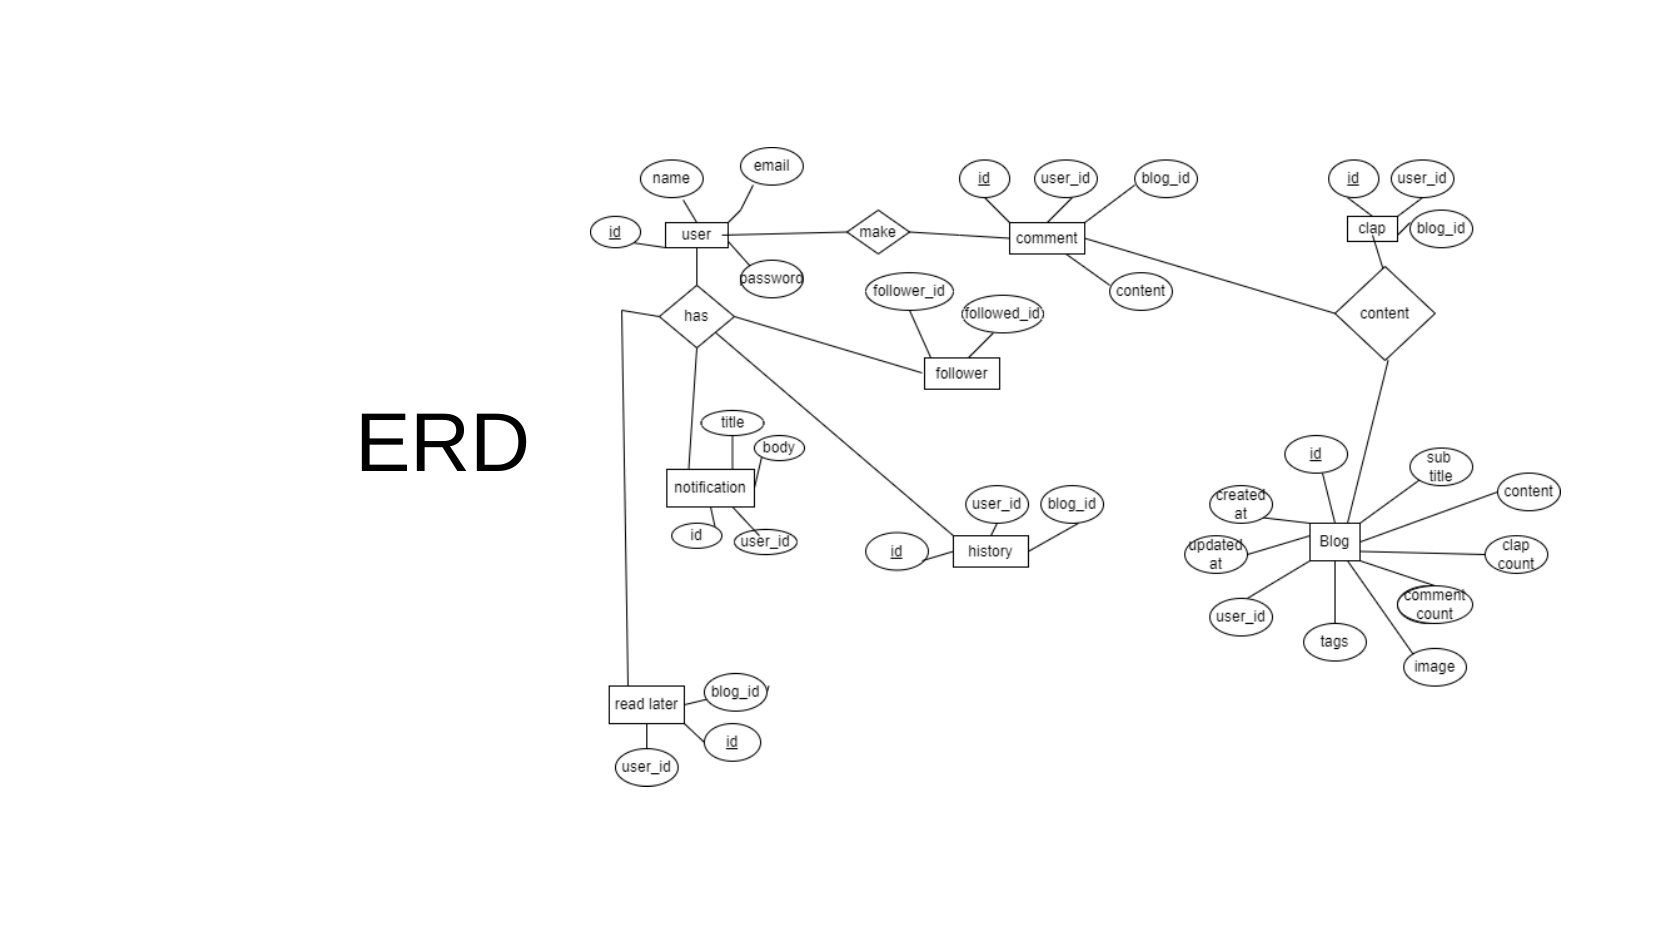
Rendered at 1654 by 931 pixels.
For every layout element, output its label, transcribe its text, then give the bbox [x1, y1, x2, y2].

title ERD [147, 383, 590, 502]
picture [590, 147, 1561, 787]
